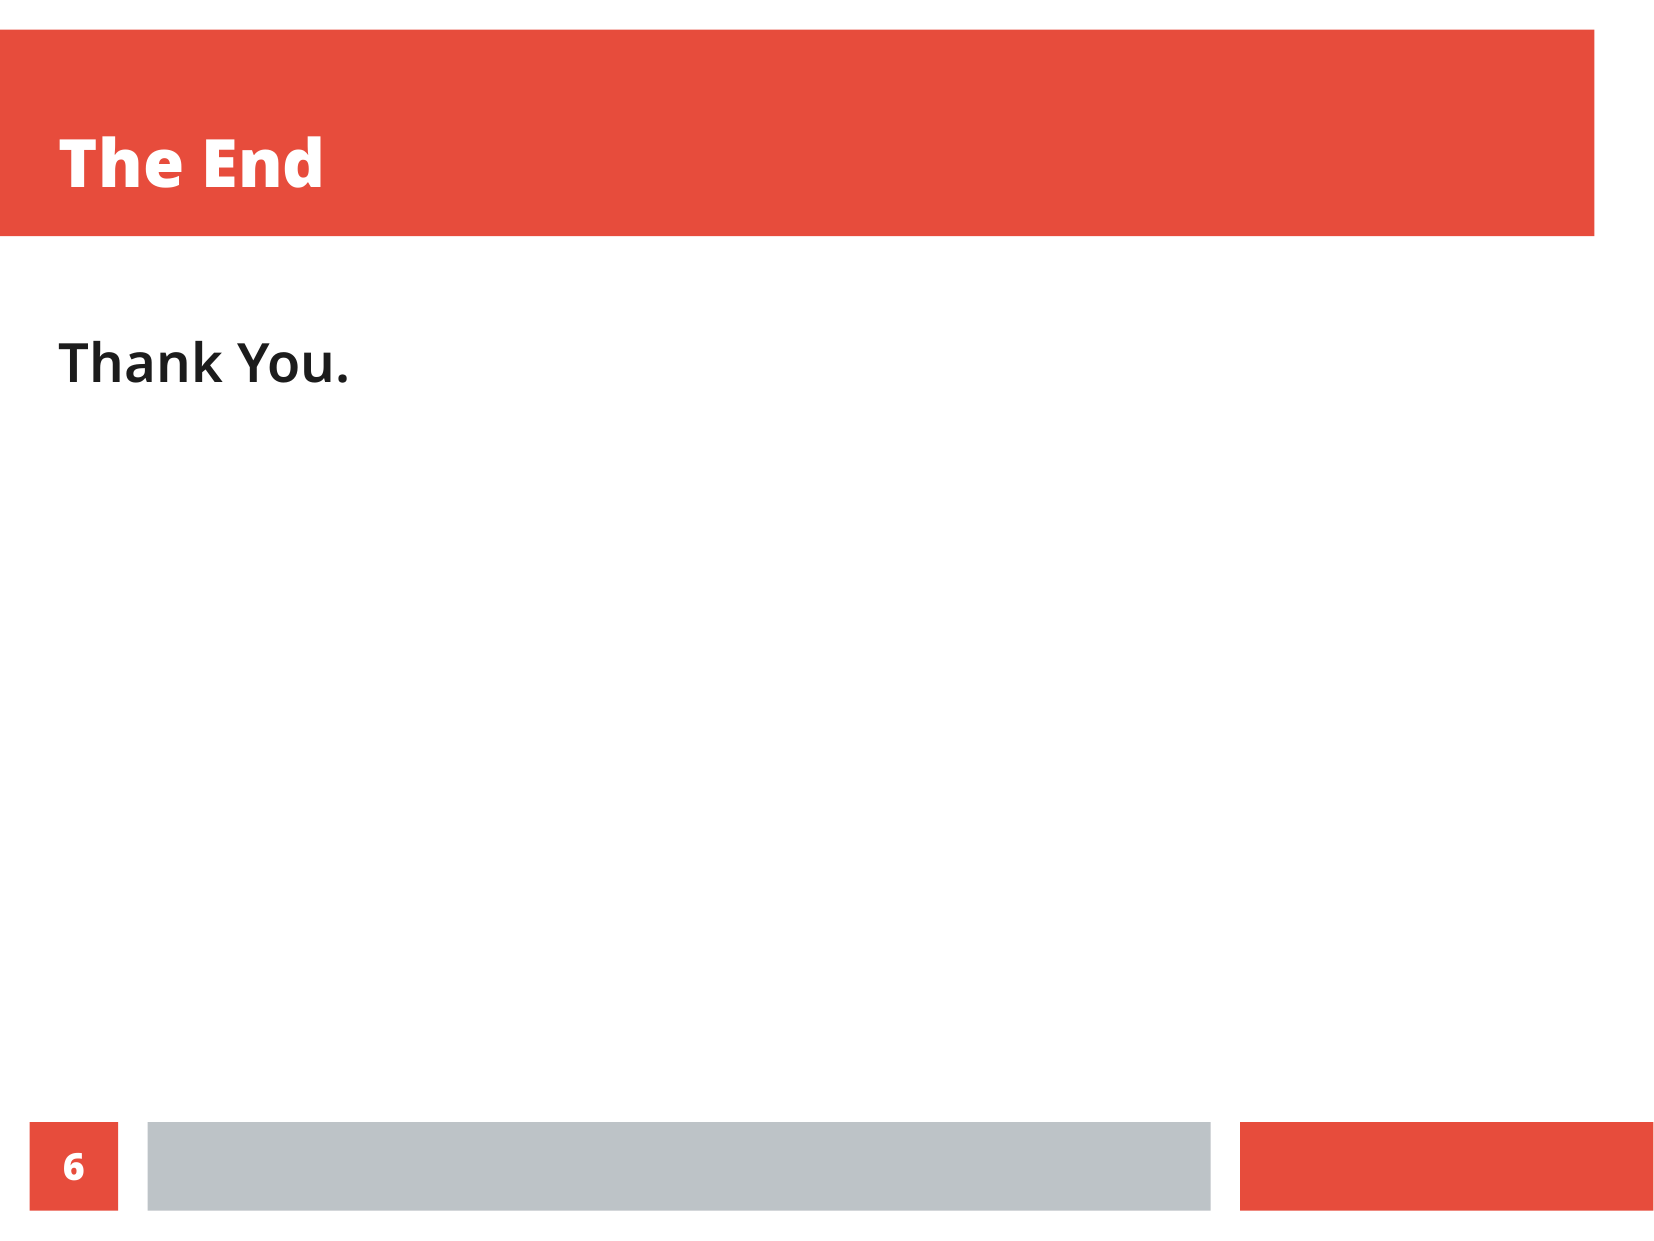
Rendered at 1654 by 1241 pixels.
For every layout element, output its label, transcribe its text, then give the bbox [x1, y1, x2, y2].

list Thank You. [59, 324, 1565, 1093]
title The End [59, 59, 1595, 207]
